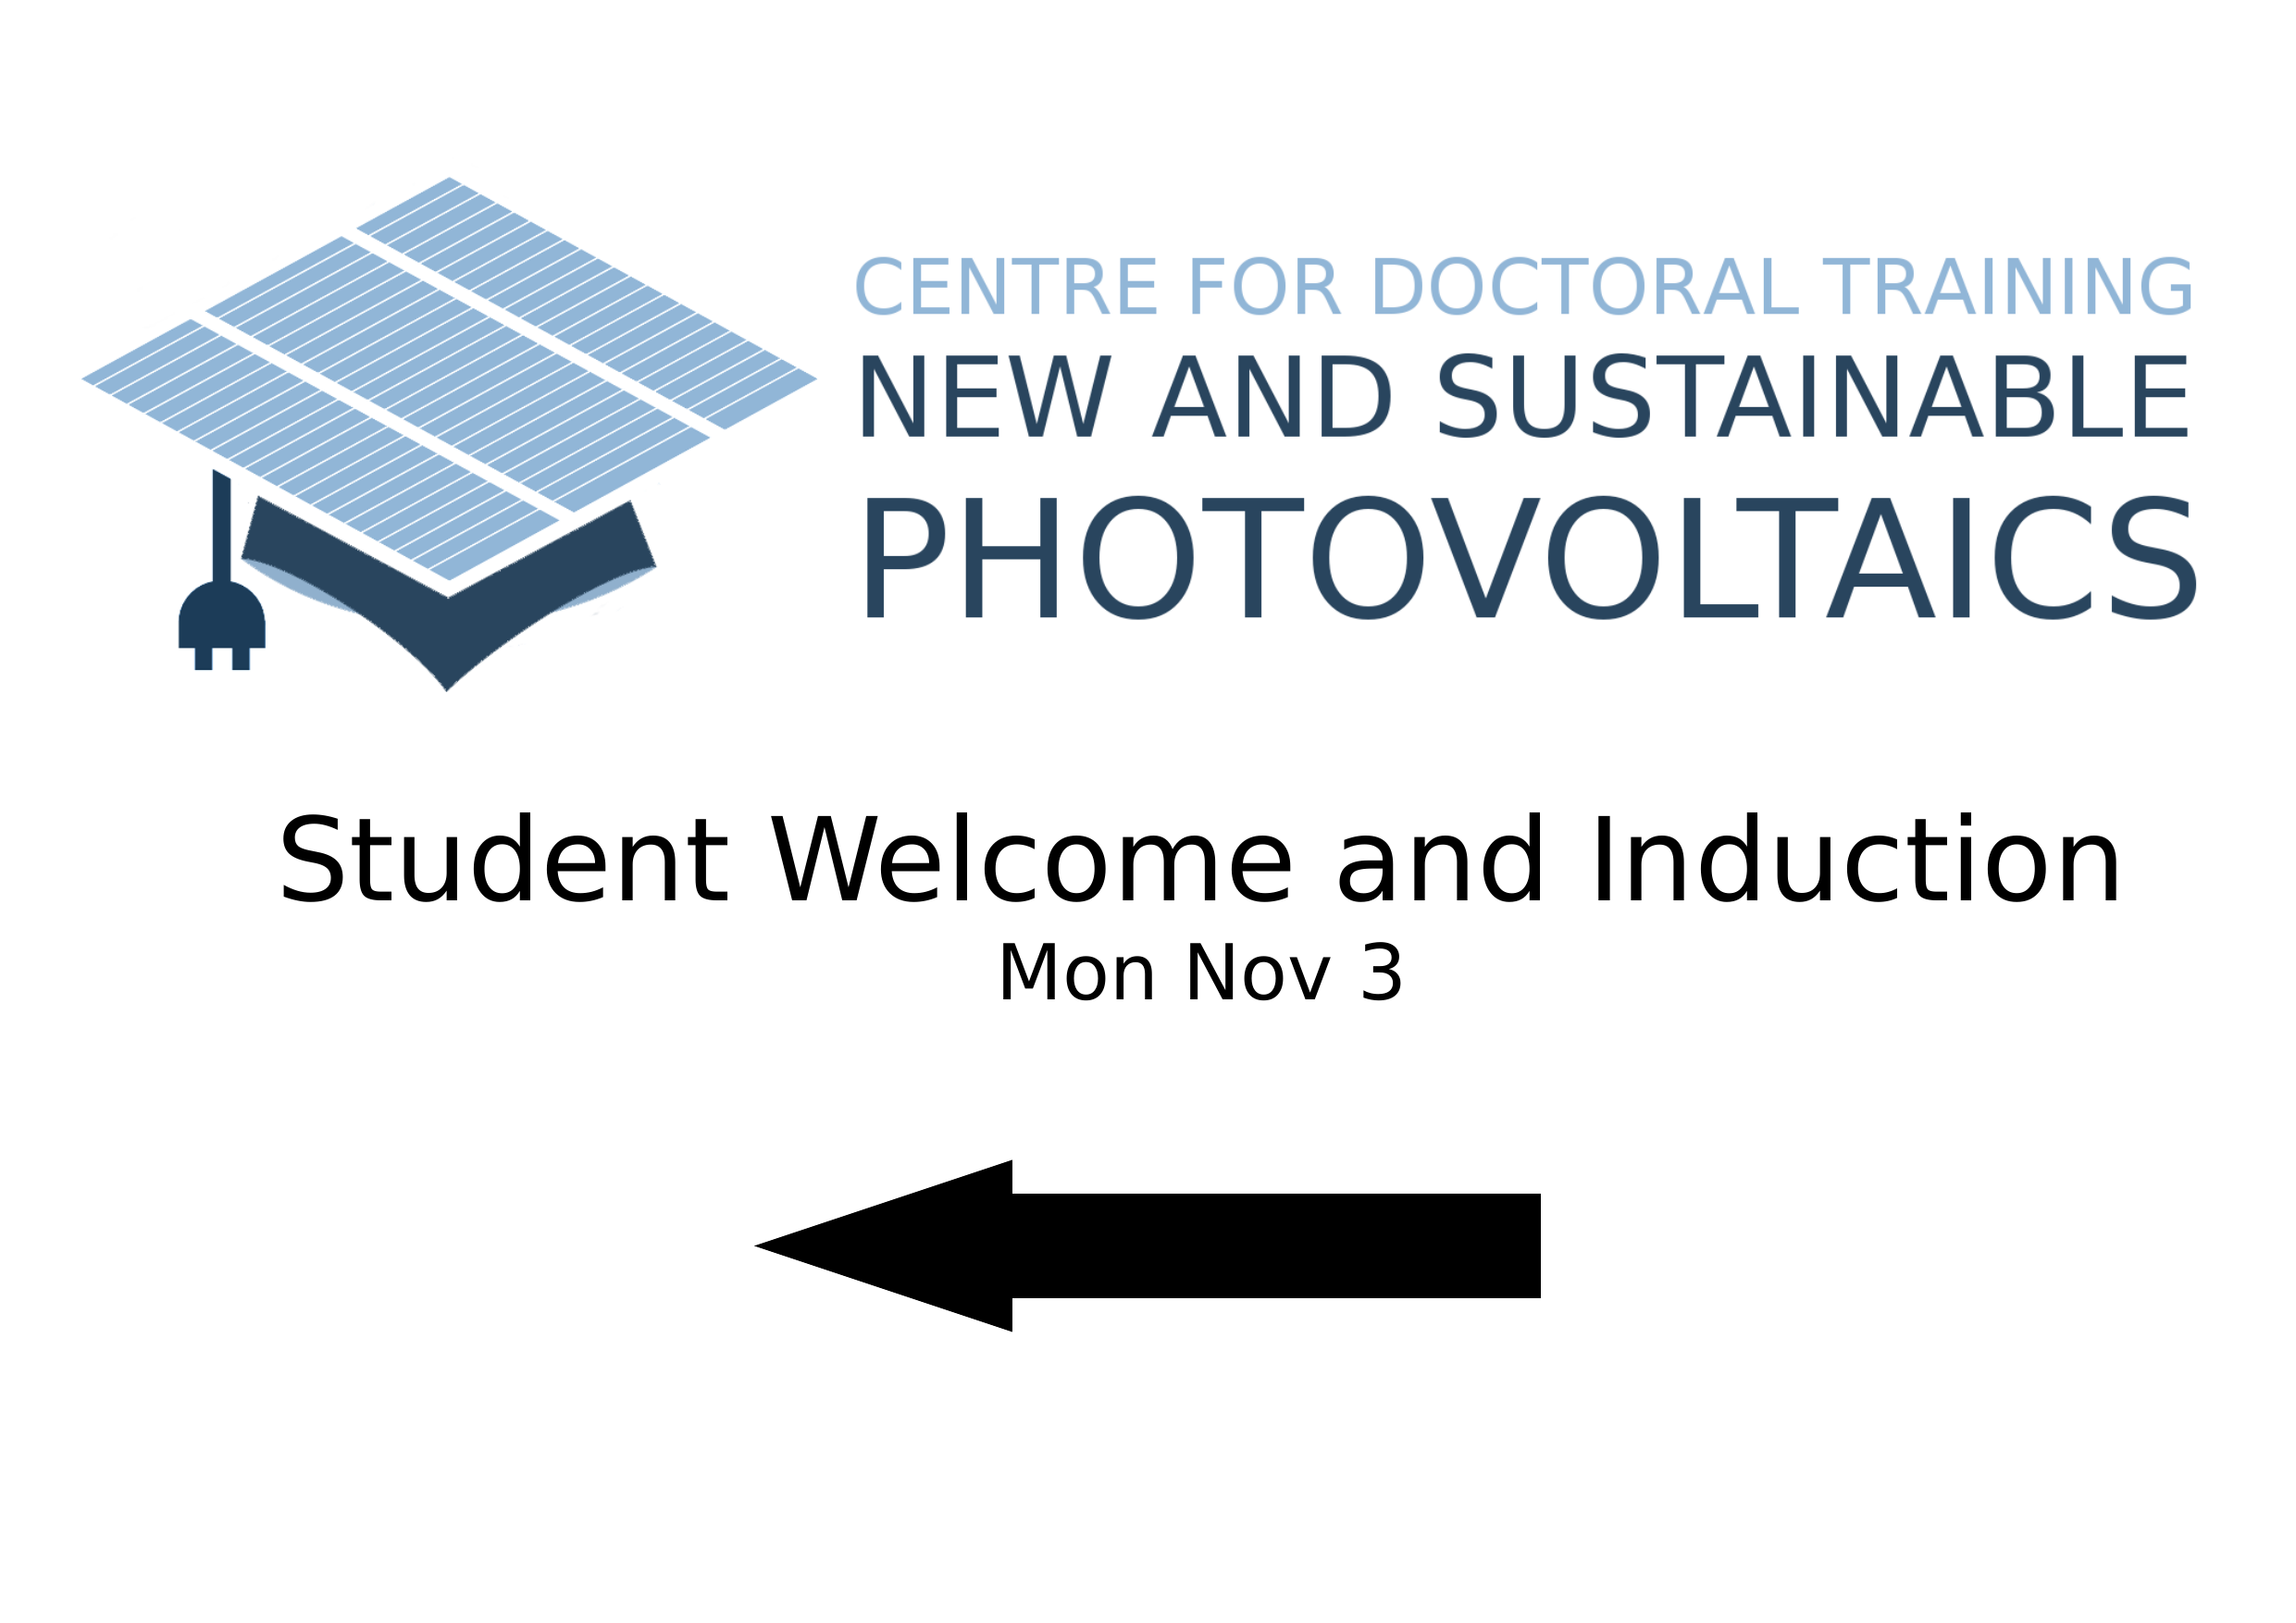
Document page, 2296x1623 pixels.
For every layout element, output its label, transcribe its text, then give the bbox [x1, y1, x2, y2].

text_box Student Welcome and Induction Mon Nov 3 [262, 787, 2296, 1447]
picture [44, 157, 2231, 723]
